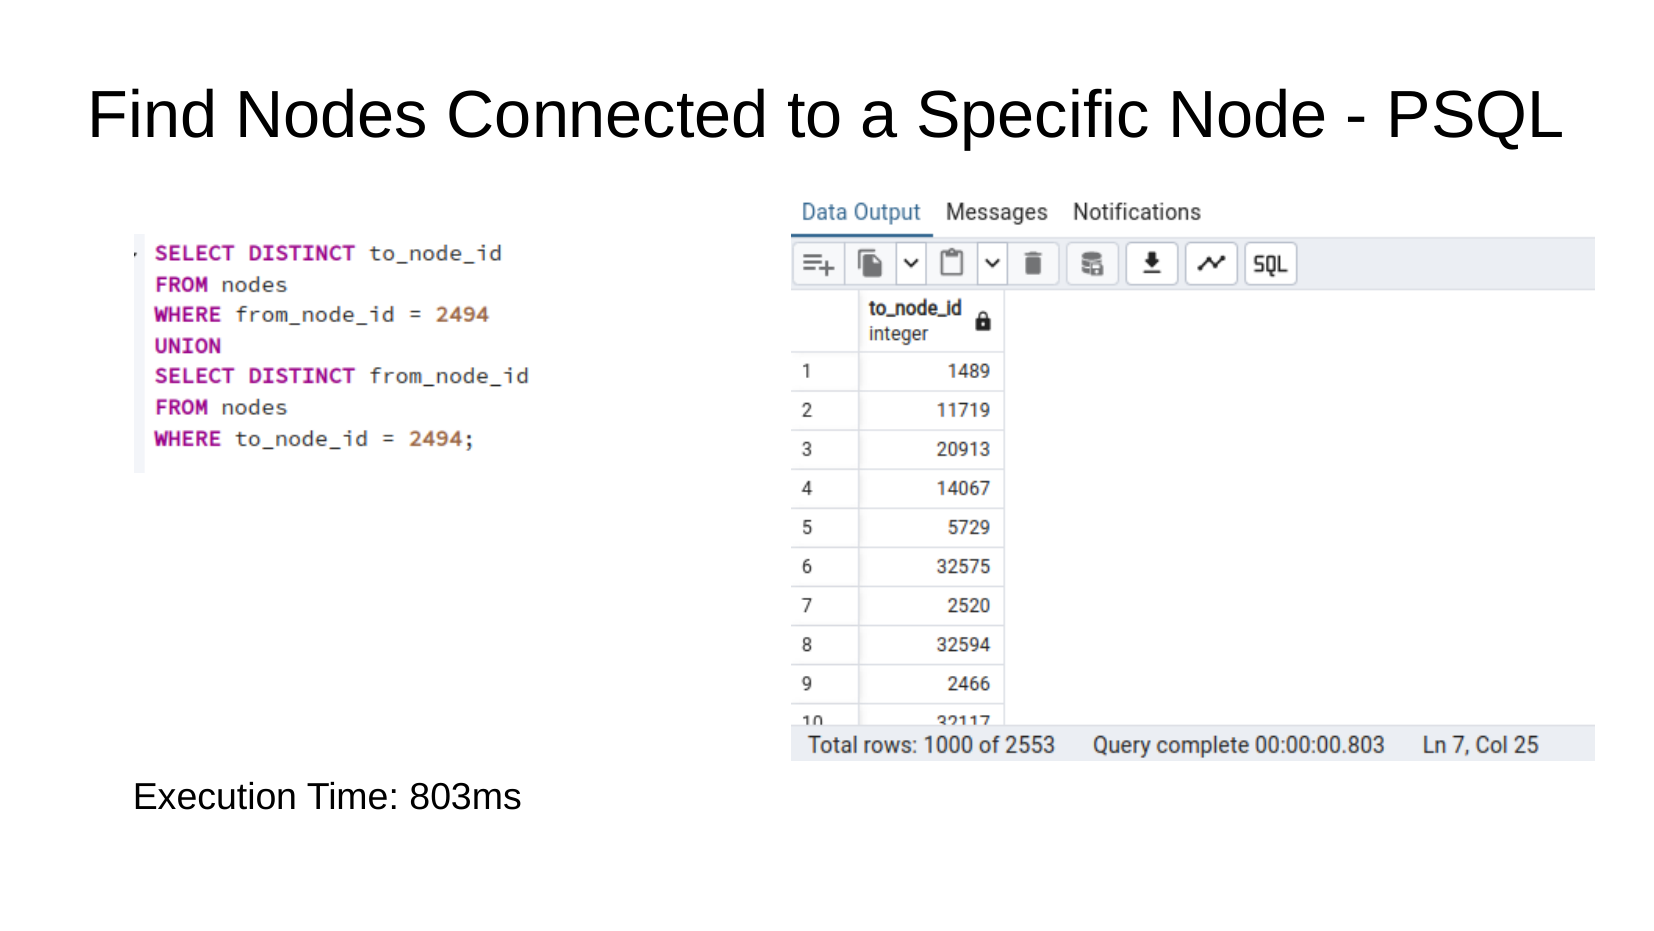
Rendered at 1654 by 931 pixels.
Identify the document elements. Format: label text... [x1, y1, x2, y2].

picture [134, 234, 532, 473]
text_box Execution Time: 803ms [118, 767, 537, 825]
title Find Nodes Connected to a Specific Node - PSQL [82, 37, 1571, 193]
picture [791, 192, 1595, 762]
